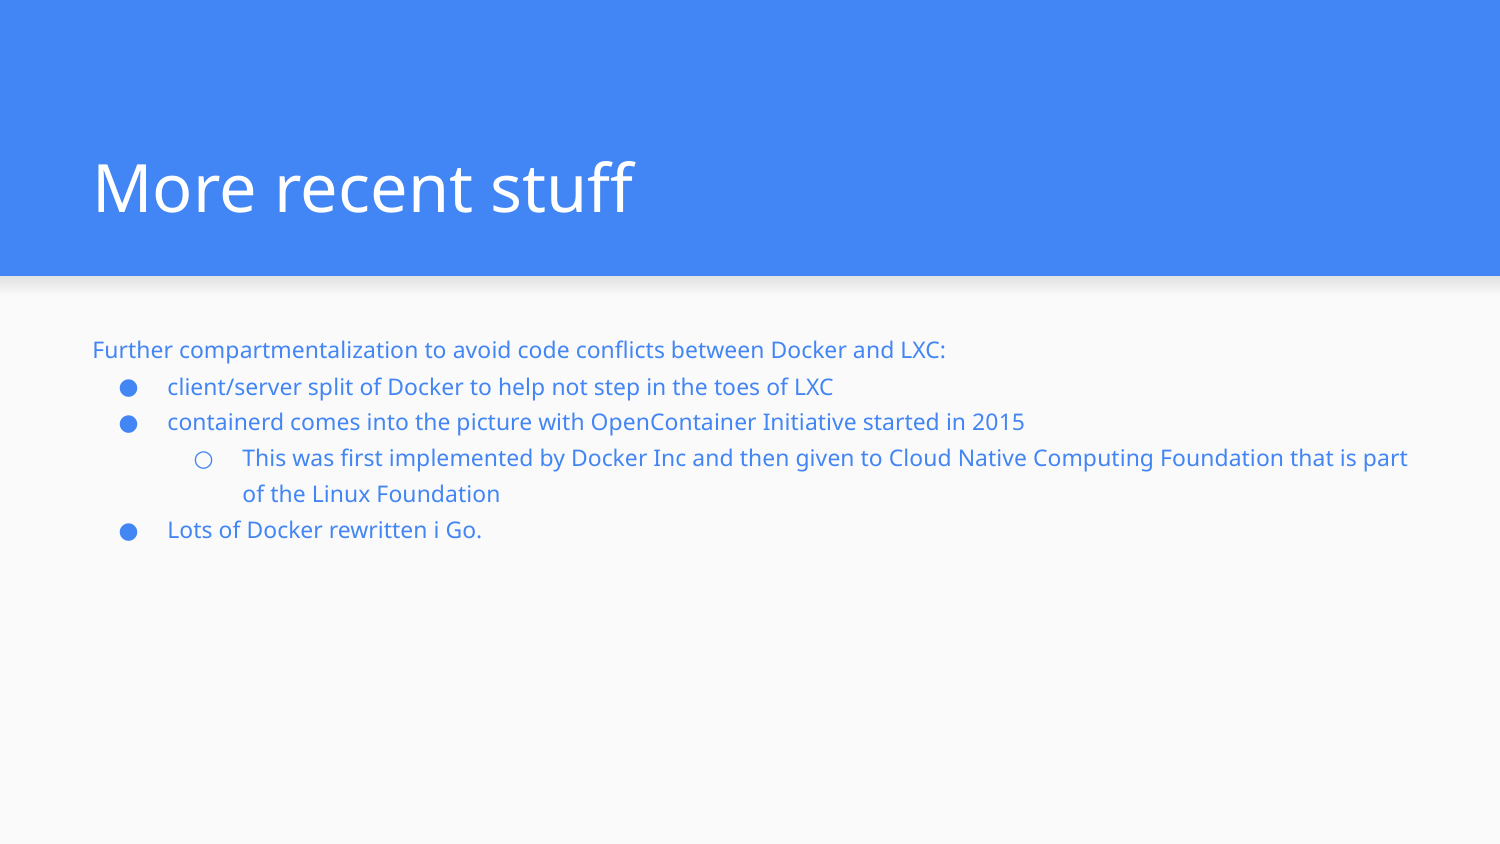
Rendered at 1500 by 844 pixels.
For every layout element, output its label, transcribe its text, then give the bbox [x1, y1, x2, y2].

title More recent stuff [77, 121, 1427, 248]
list Further compartmentalization to avoid code conflicts between Docker and LXC: client/server split of Docker to help not step in the toes of LXC containerd comes into the picture with OpenContainer Initiative started in 2015 This was first implemented by Docker Inc and then given to Cloud Native Computing Foundation that is part of the Linux Foundation Lots of Docker rewritten i Go. [77, 314, 1427, 760]
